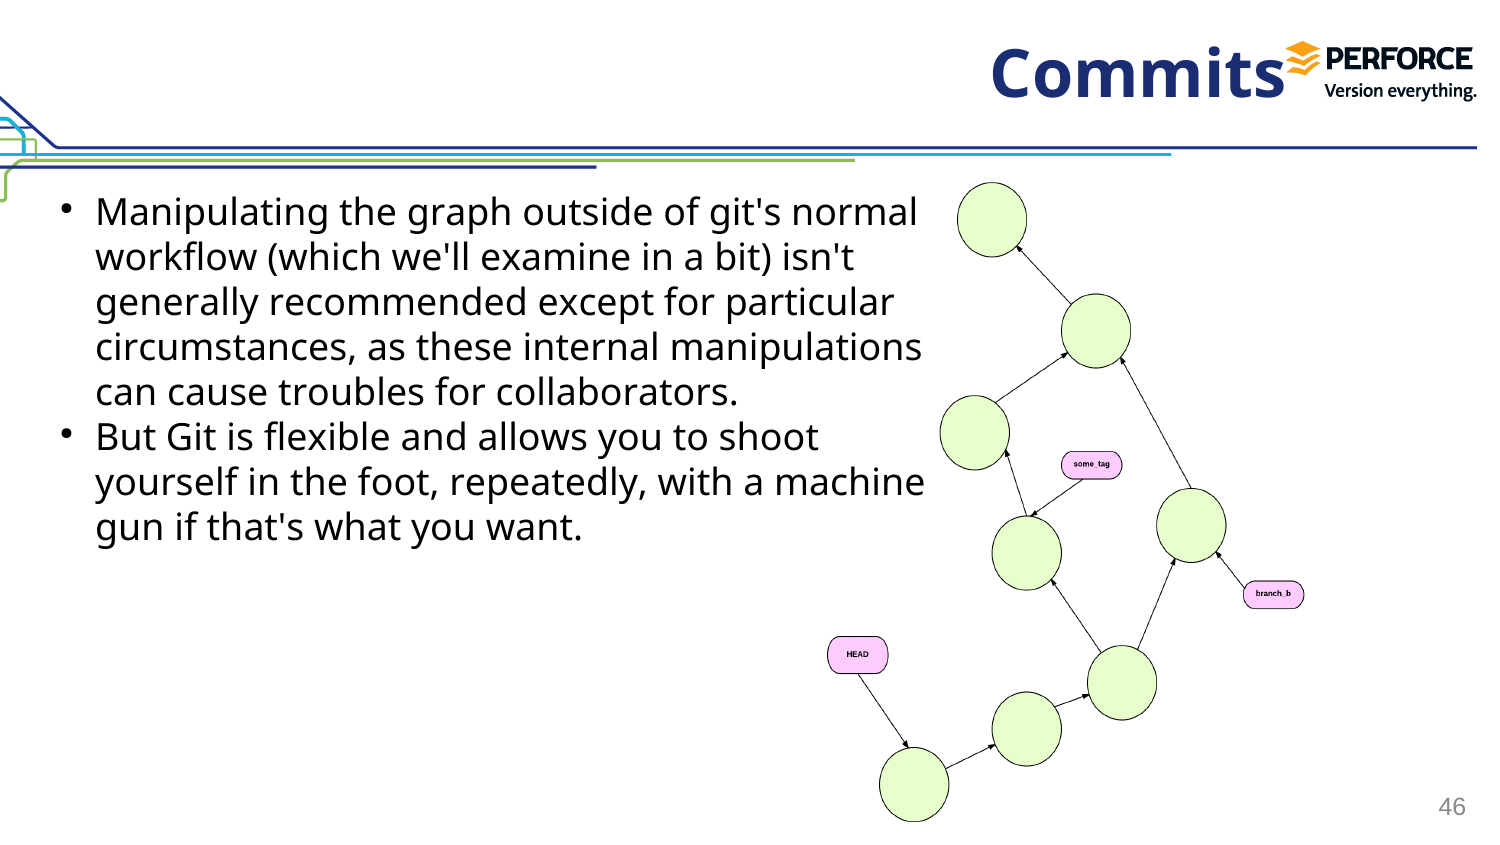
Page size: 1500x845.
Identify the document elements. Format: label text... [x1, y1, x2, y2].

text_box Manipulating the graph outside of git's normal workflow (which we'll examine in a bit) isn't generally recommended except for particular circumstances, as these internal manipulations can cause troubles for collaborators. But Git is flexible and allows you to shoot yourself in the foot, repeatedly, with a machine gun if that's what you want. [45, 180, 810, 601]
text_box <number> [1321, 782, 1482, 828]
picture [0, 0, 1500, 845]
title Commits [975, 0, 1500, 141]
